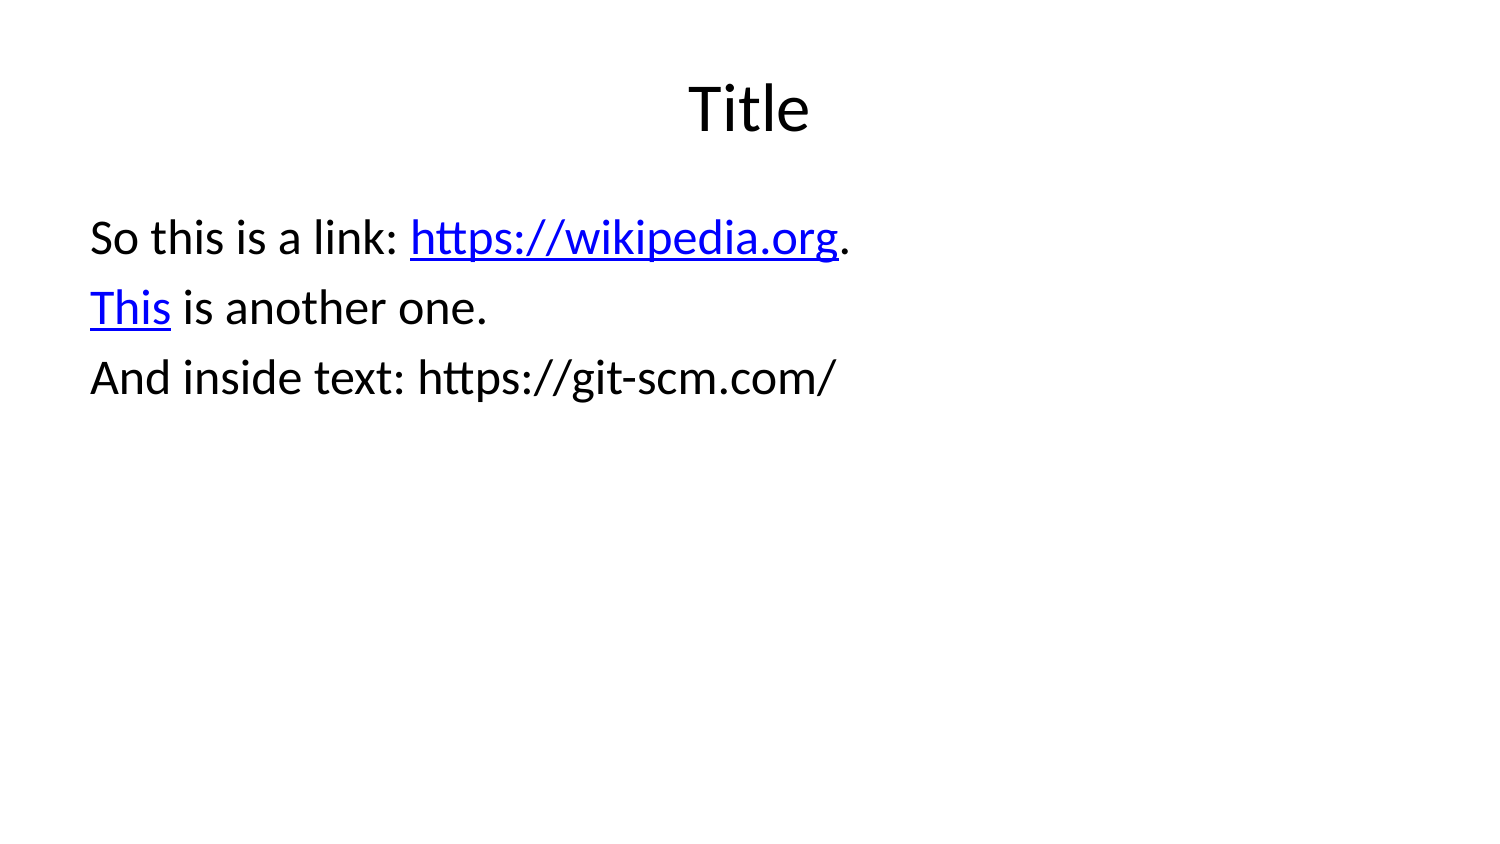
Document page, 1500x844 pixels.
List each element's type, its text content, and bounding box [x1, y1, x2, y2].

list So this is a link: https://wikipedia.org. This is another one. And inside text: https://git-scm.com/ [75, 196, 1425, 754]
title Title [75, 33, 1425, 175]
